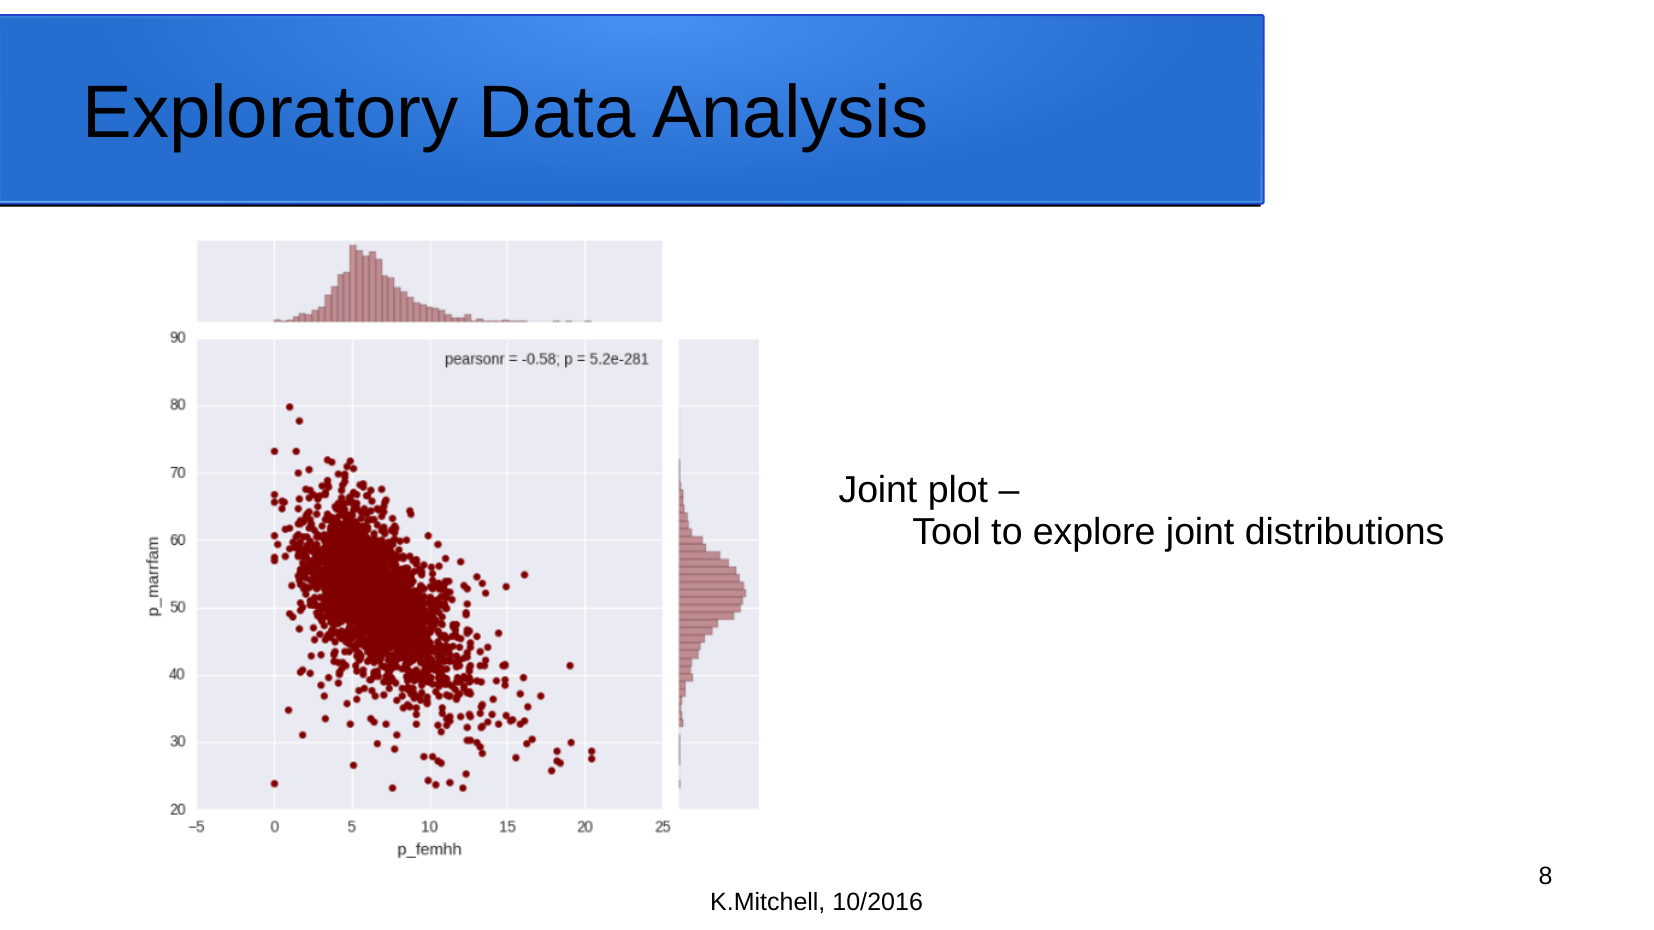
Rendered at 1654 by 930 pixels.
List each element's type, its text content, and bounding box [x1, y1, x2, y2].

text_box Joint plot – Tool to explore joint distributions [823, 460, 1547, 602]
picture [121, 230, 812, 870]
title Exploratory Data Analysis [82, 35, 1234, 189]
